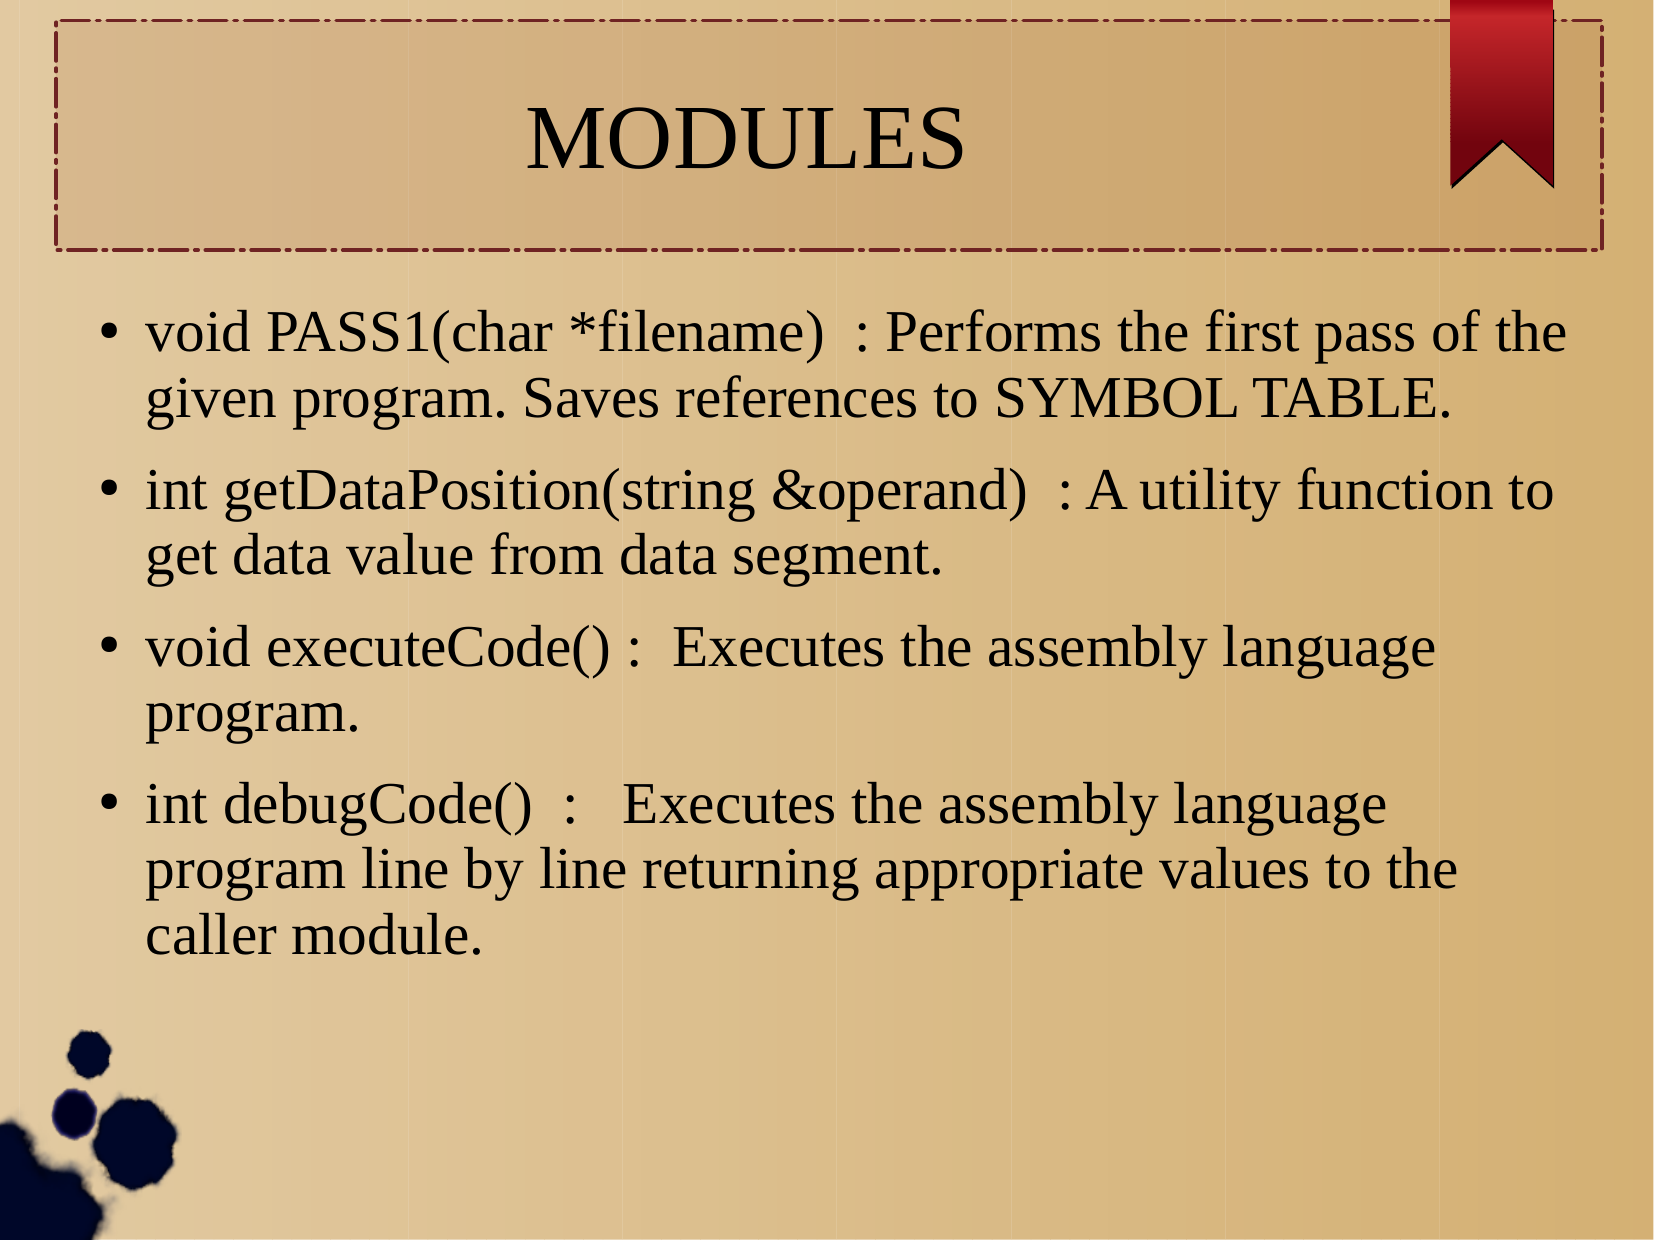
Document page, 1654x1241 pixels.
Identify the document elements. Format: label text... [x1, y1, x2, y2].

title MODULES [82, 47, 1412, 229]
list void PASS1(char *filename) : Performs the first pass of the given program. Saves references to SYMBOL TABLE. int getDataPosition(string &operand) : A utility function to get data value from data segment. void executeCode() : Executes the assembly language program. int debugCode() : Executes the assembly language program line by line returning appropriate values to the caller module. [82, 299, 1571, 1019]
